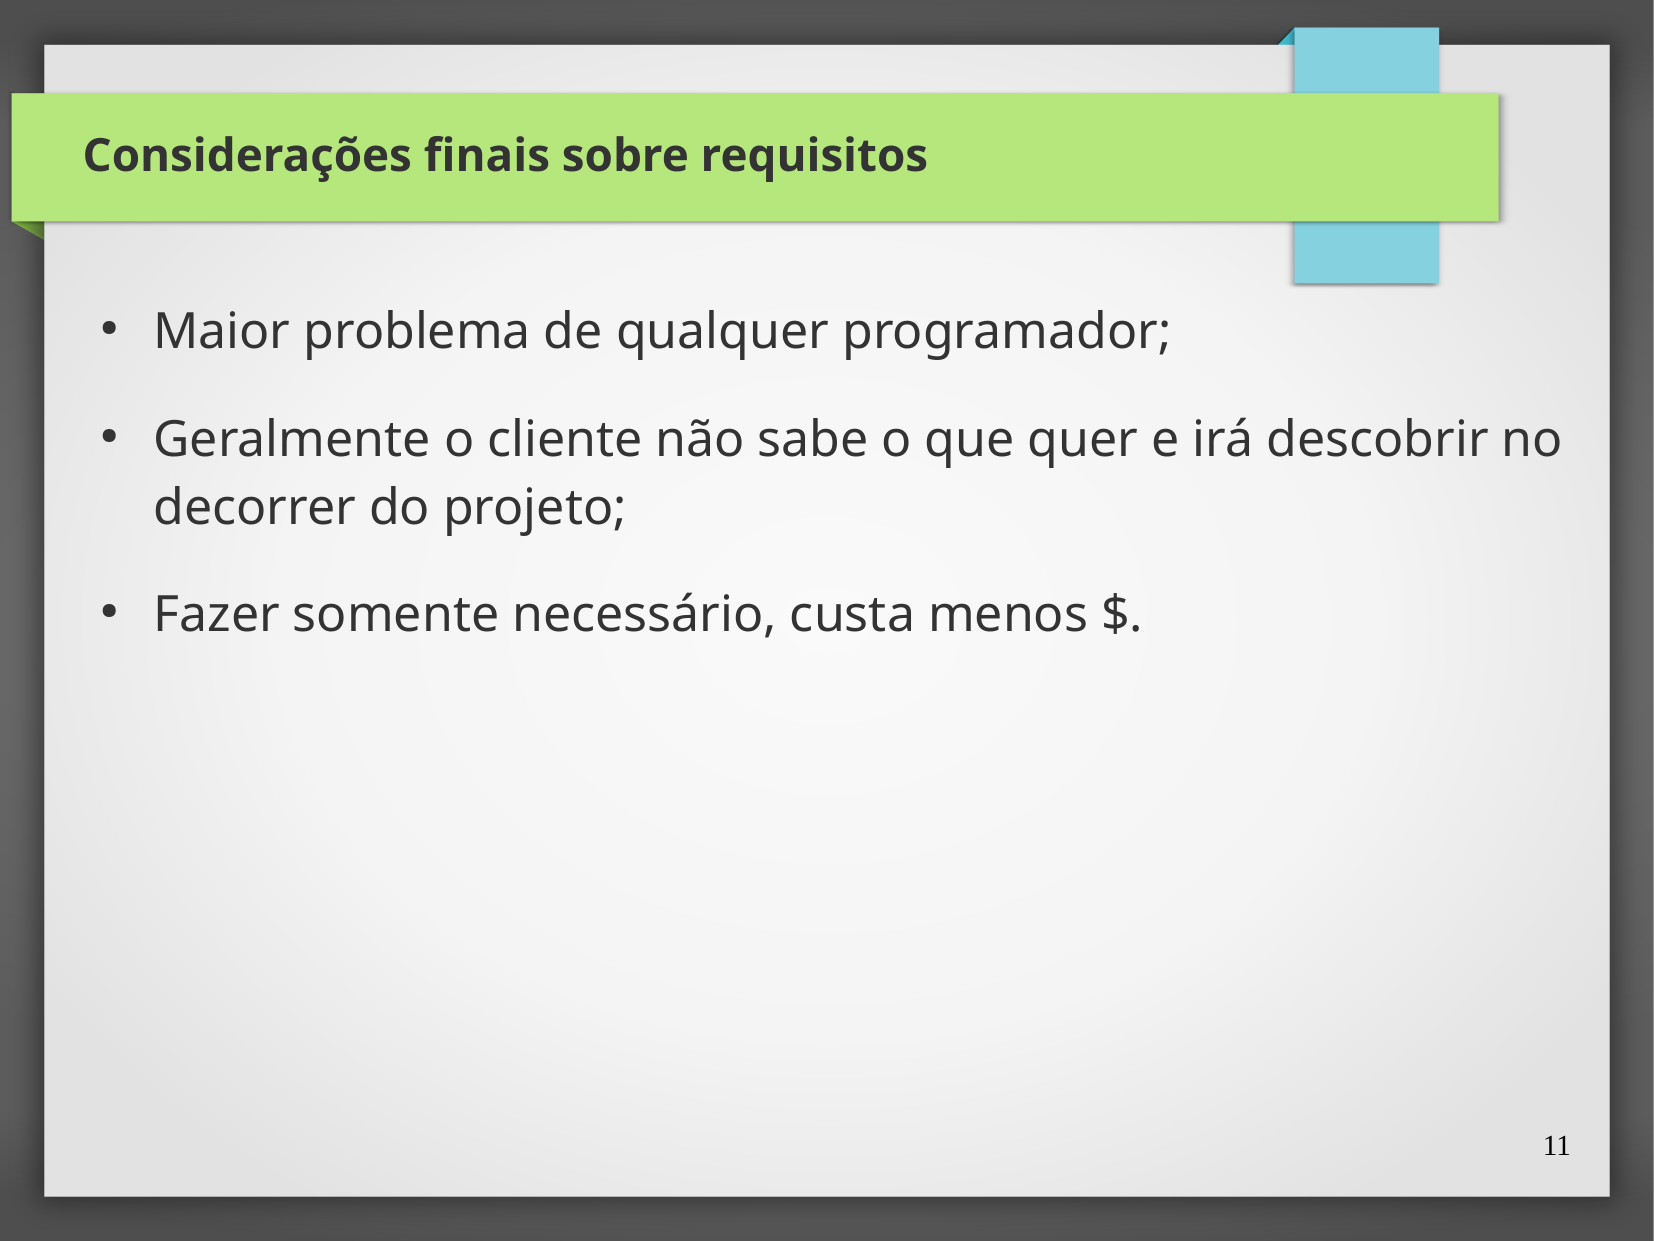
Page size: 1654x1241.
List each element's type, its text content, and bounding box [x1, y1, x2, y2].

list Maior problema de qualquer programador; Geralmente o cliente não sabe o que quer e irá descobrir no decorrer do projeto; Fazer somente necessário, custa menos $. [82, 295, 1571, 1015]
picture [0, 0, 1654, 1241]
title Considerações finais sobre requisitos [82, 94, 1264, 213]
